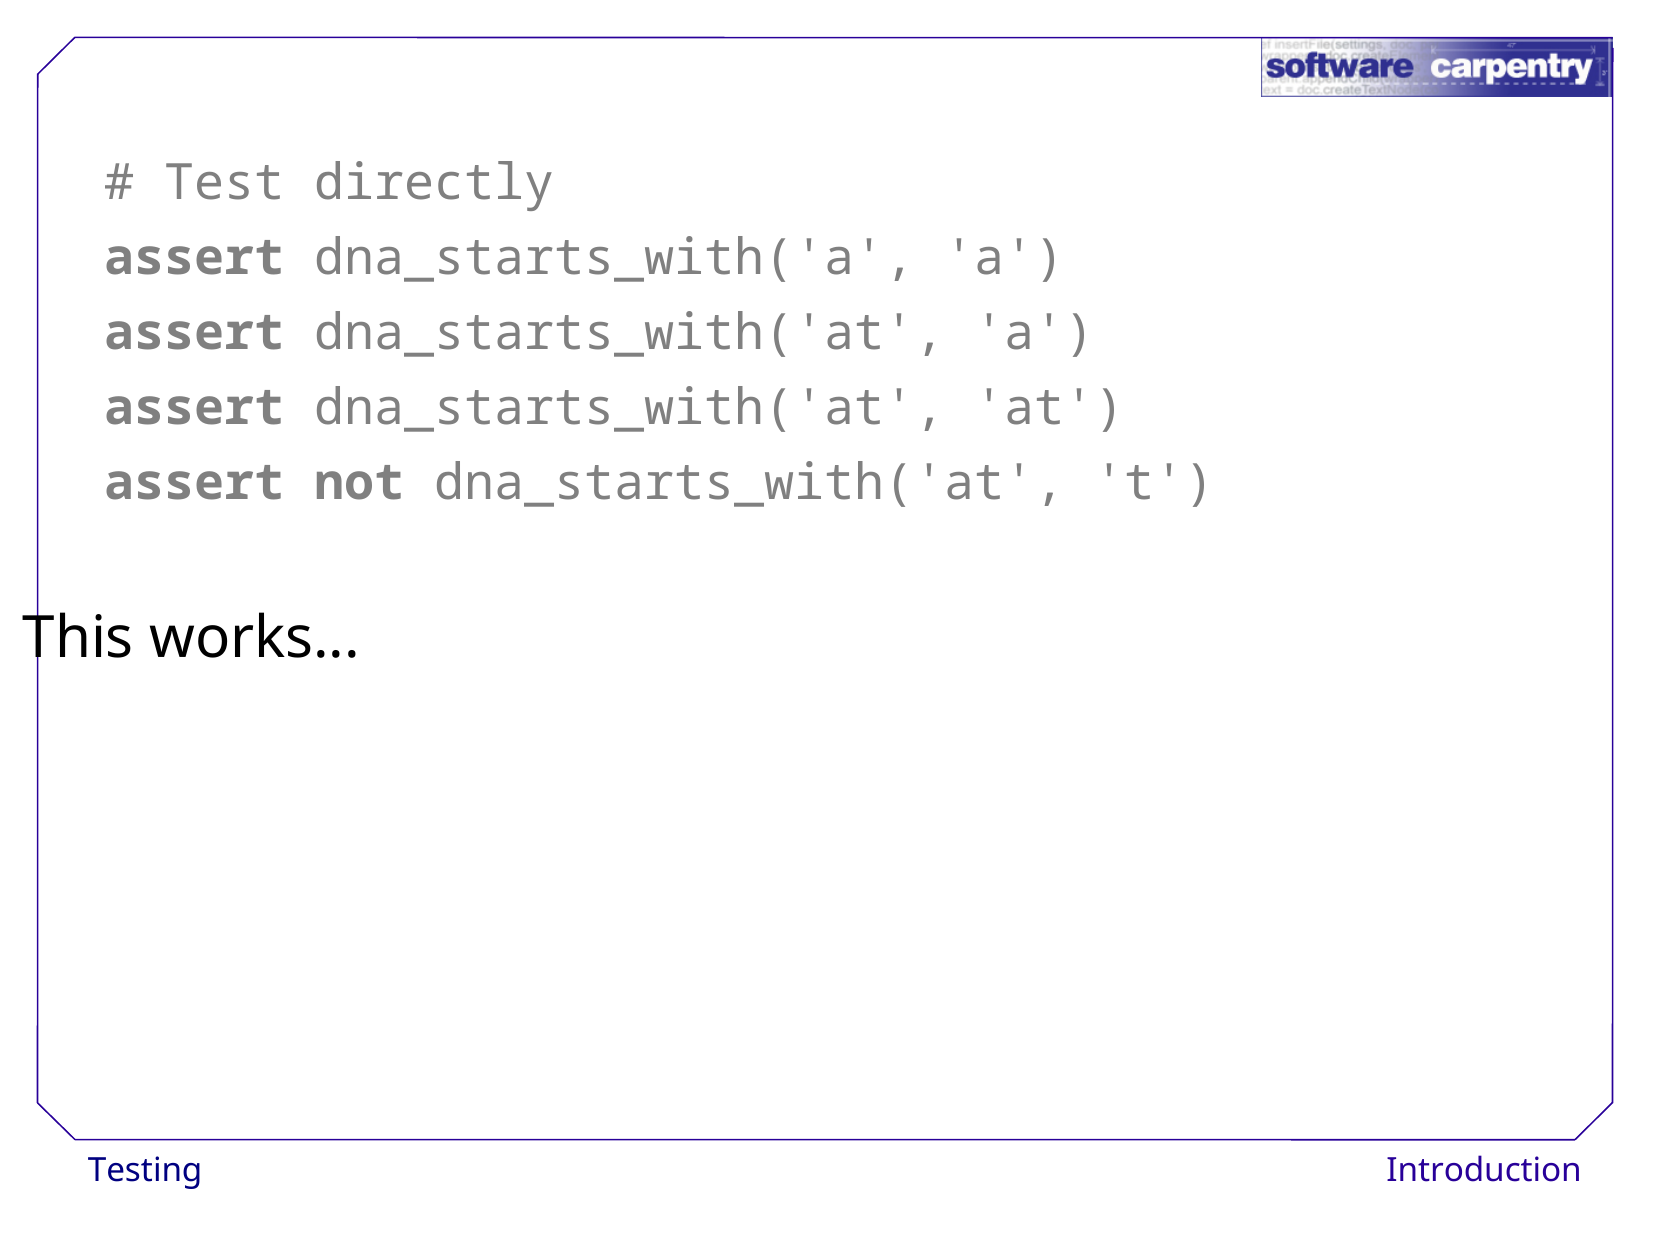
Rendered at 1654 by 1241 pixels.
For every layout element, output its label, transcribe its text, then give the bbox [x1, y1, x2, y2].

picture [1261, 39, 1613, 97]
text_box # Test directly assert dna_starts_with('a', 'a') assert dna_starts_with('at', 'a') assert dna_starts_with('at', 'at') assert not dna_starts_with('at', 't') [89, 126, 1512, 554]
text_box This works... [7, 556, 525, 677]
